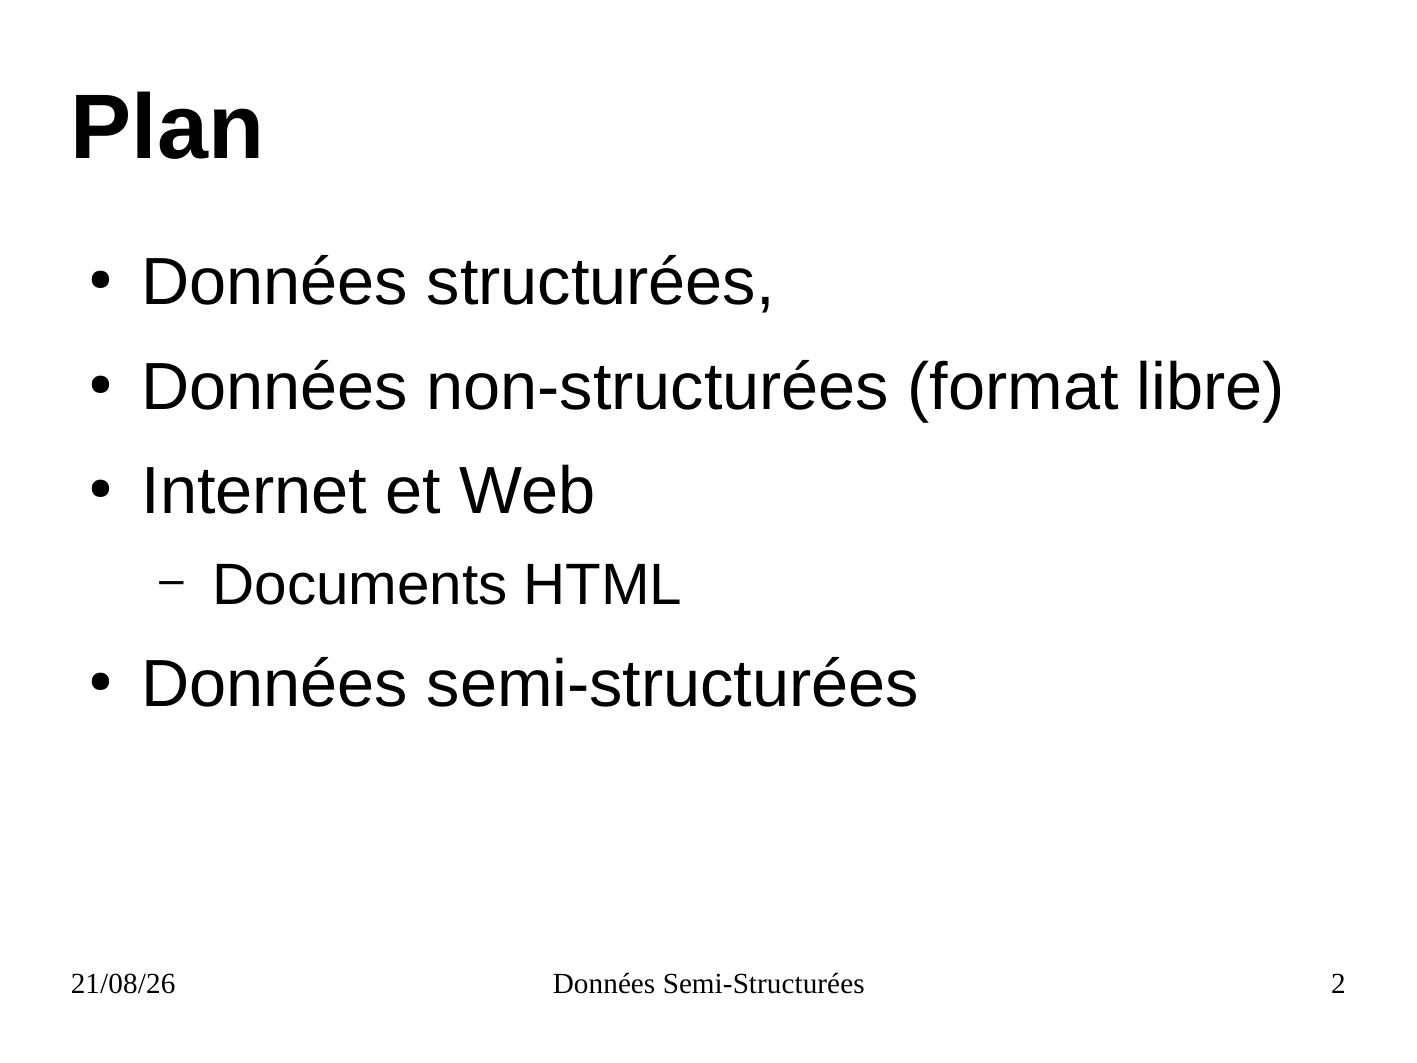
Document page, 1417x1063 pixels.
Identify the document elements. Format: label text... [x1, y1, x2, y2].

title Plan [70, 42, 1346, 212]
list Données structurées, Données non-structurées (format libre) Internet et Web Documents HTML Données semi-structurées [70, 244, 1346, 925]
